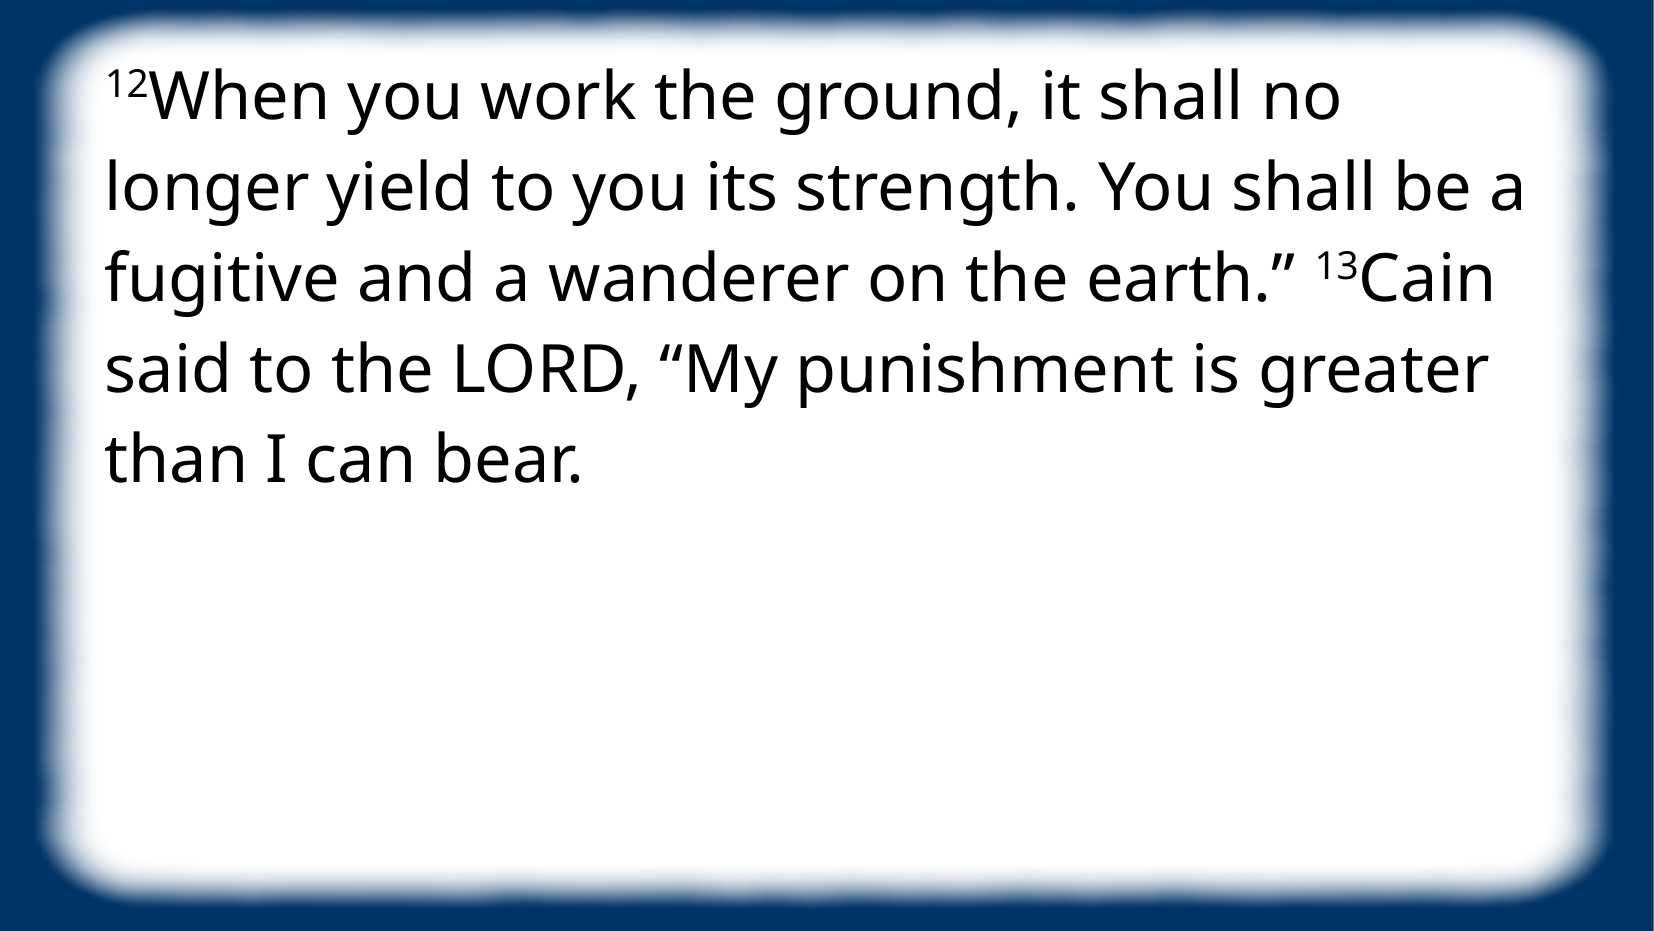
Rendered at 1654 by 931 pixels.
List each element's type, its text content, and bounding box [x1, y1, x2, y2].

picture [0, 0, 1654, 931]
text_box 12When you work the ground, it shall no longer yield to you its strength. You shall be a fugitive and a wanderer on the earth.” 13Cain said to the LORD, “My punishment is greater than I can bear. [90, 41, 1561, 511]
